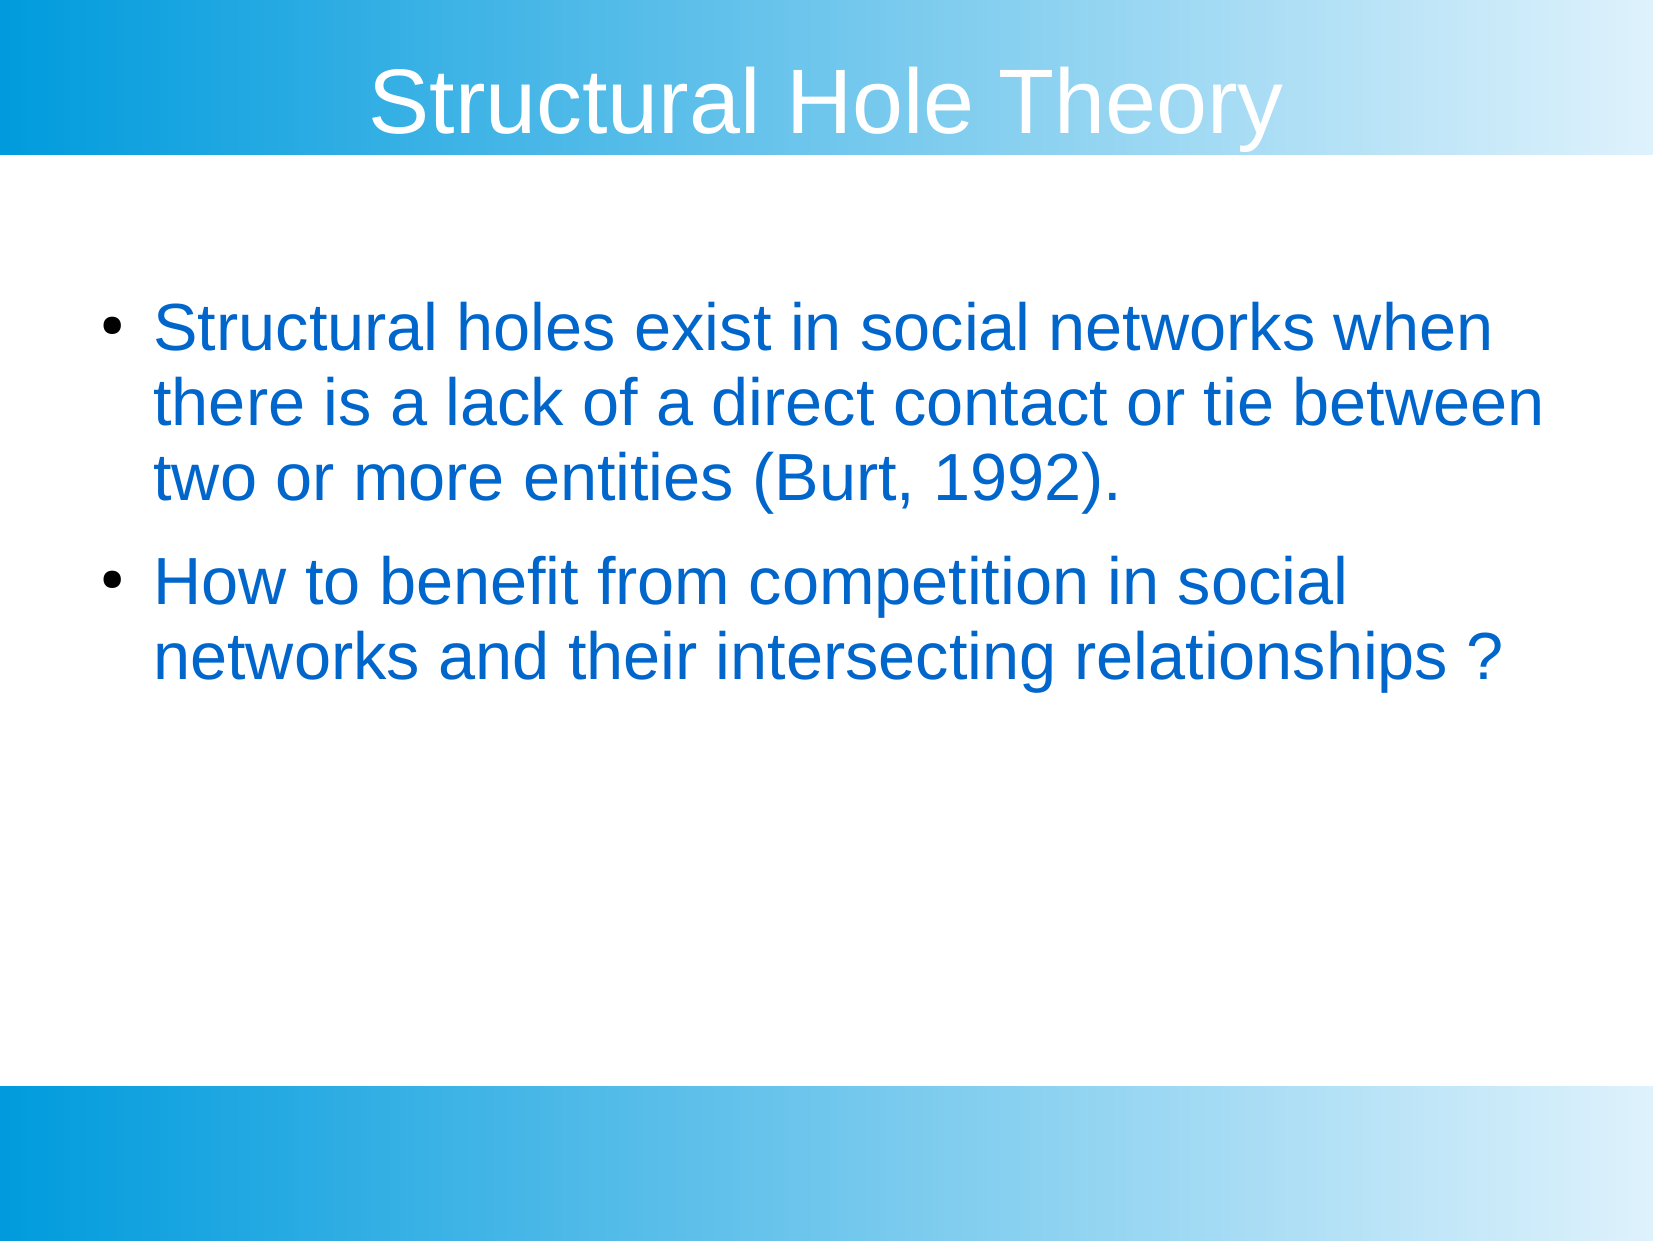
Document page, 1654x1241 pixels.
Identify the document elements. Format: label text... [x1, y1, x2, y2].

list Structural holes exist in social networks when there is a lack of a direct contact or tie between two or more entities (Burt, 1992). How to benefit from competition in social networks and their intersecting relationships ? [82, 290, 1571, 1010]
title Structural Hole Theory [82, 49, 1571, 155]
